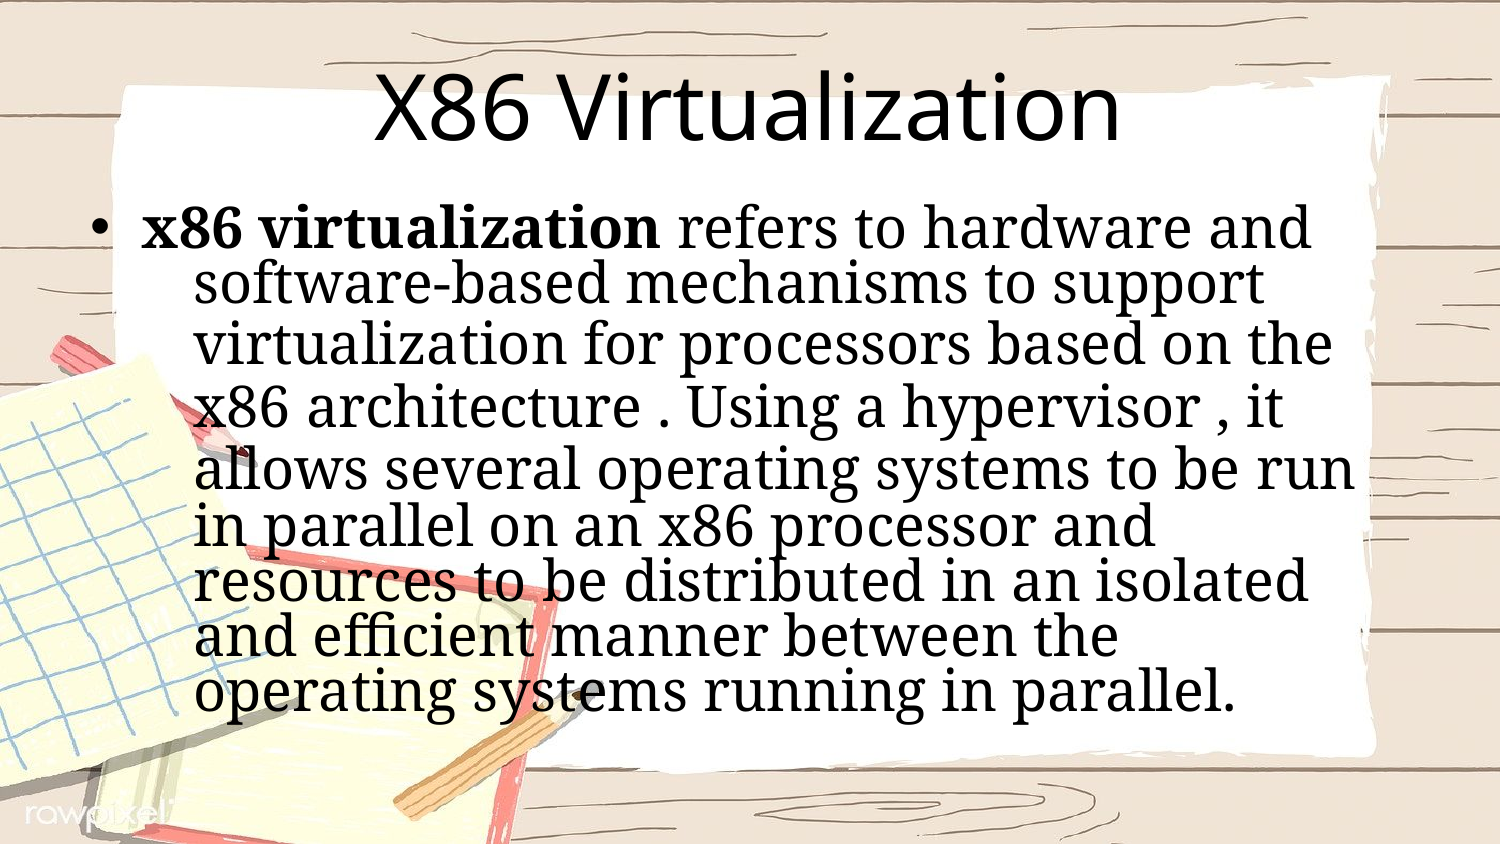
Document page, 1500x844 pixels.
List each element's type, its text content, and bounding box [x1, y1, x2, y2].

list x86 virtualization refers to hardware and software-based mechanisms to support virtualization for processors based on the x86 architecture . Using a hypervisor , it allows several operating systems to be run in parallel on an x86 processor and resources to be distributed in an isolated and efficient manner between the operating systems running in parallel. [75, 196, 1376, 754]
title X86 Virtualization [75, 33, 1426, 175]
